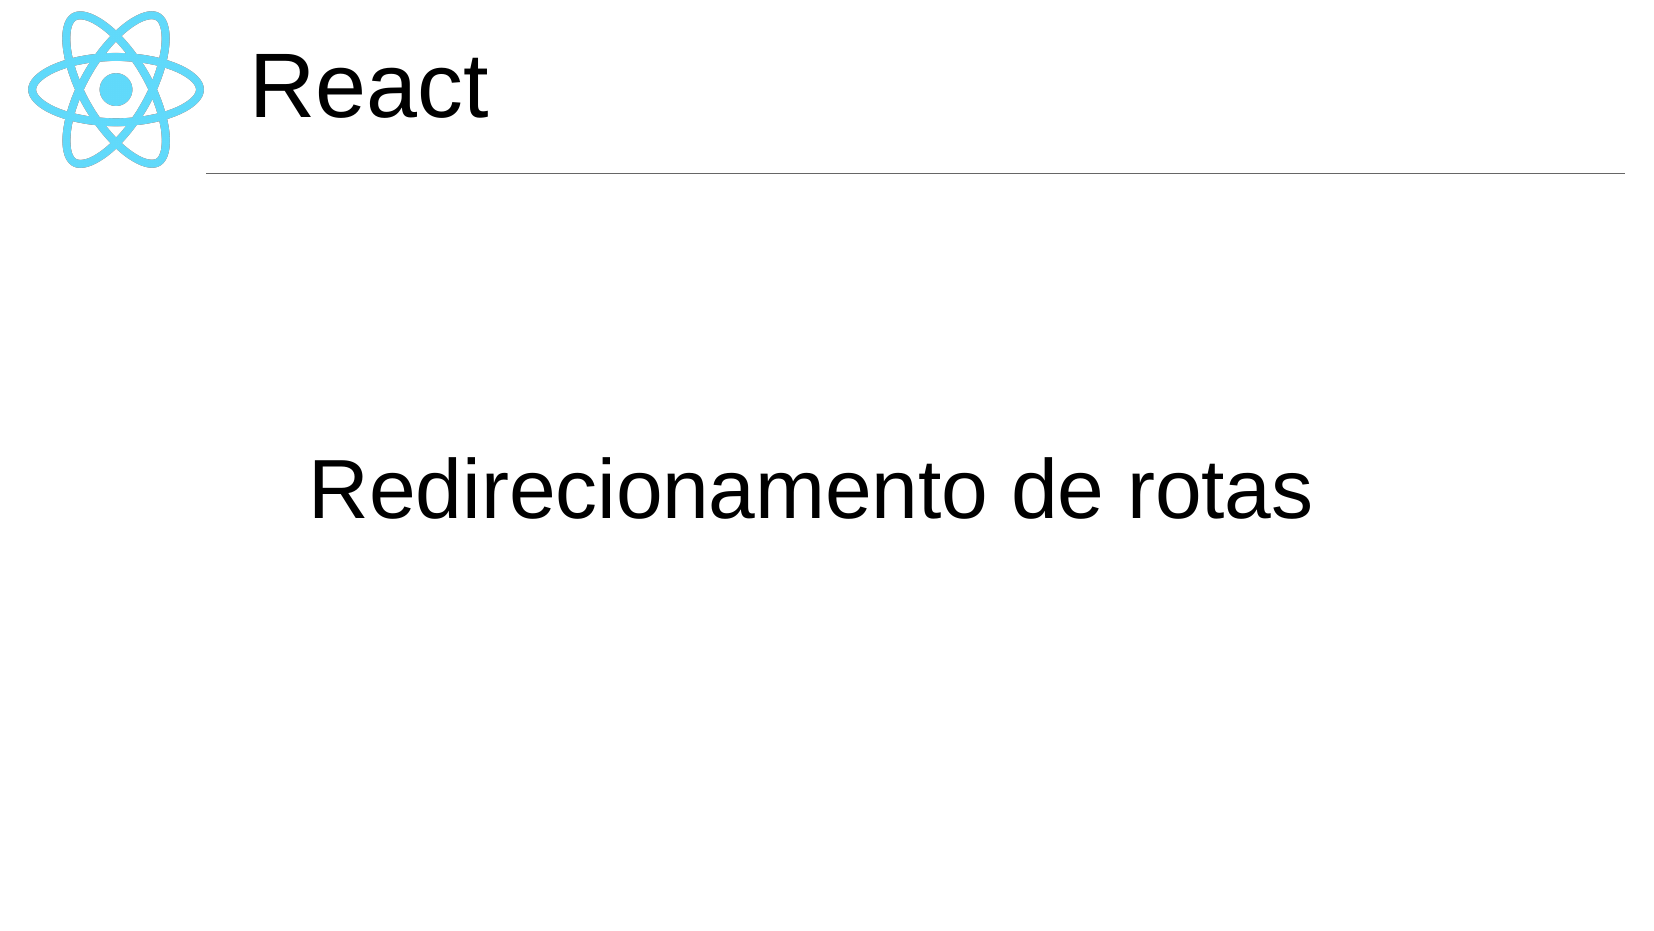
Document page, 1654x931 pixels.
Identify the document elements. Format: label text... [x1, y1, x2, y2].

list Redirecionamento de rotas [265, 442, 1329, 621]
title React [292, 7, 1654, 164]
picture [0, 0, 292, 207]
